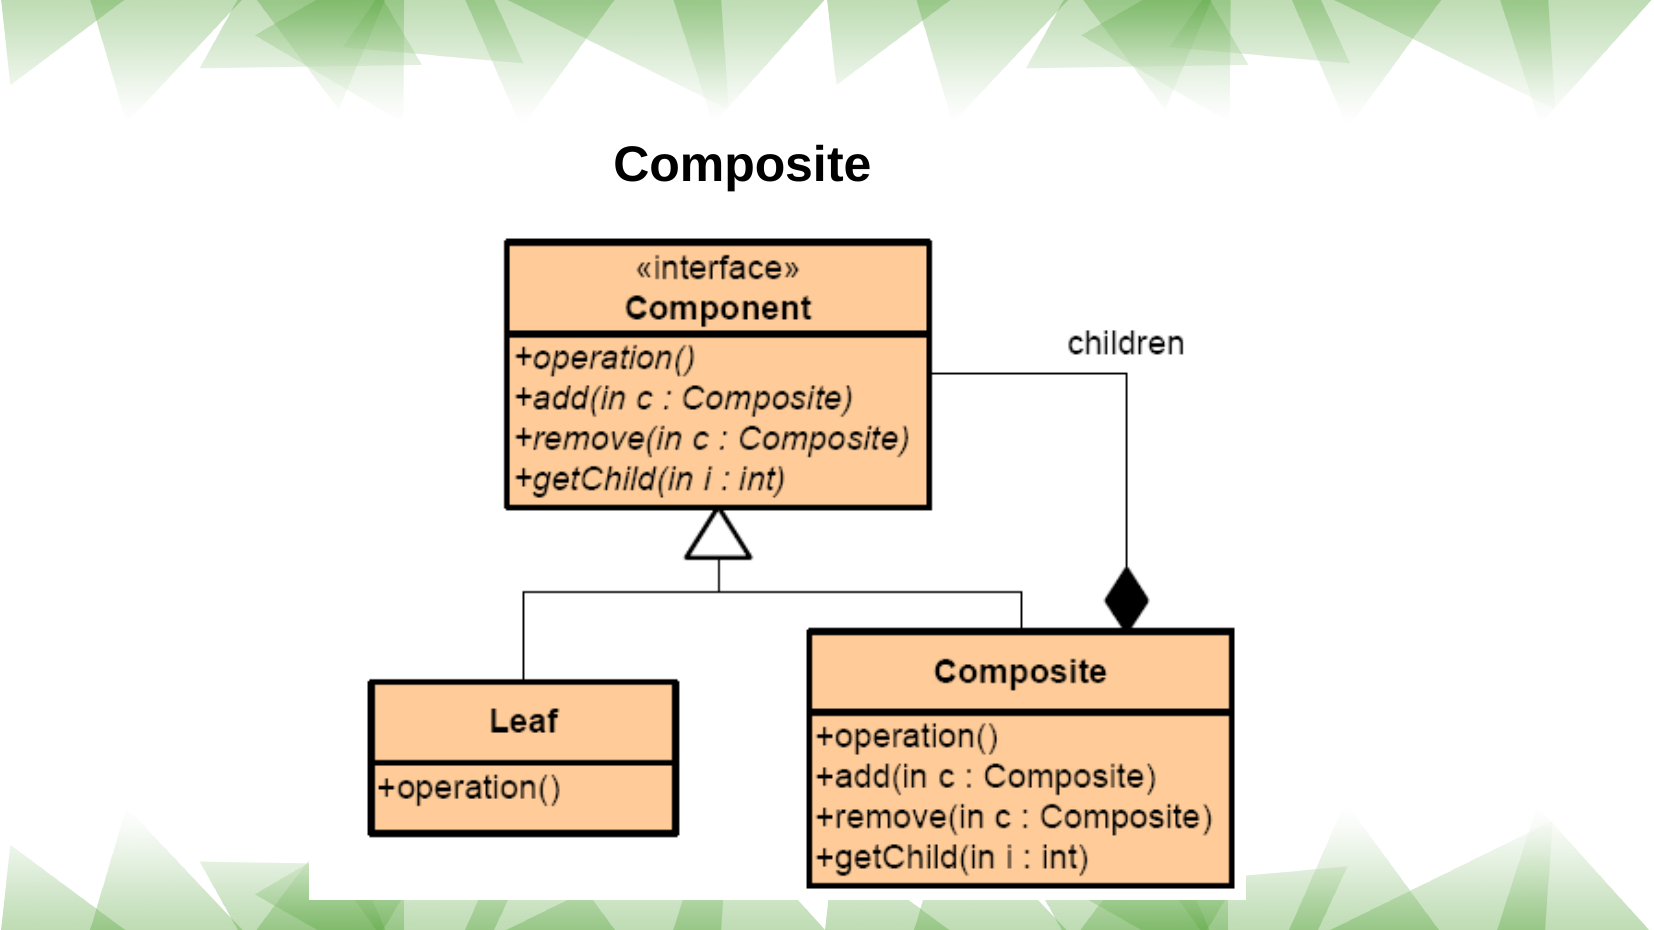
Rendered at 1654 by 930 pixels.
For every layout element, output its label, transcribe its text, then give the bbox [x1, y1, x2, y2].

picture [0, 228, 1651, 930]
picture [0, 0, 1653, 128]
title Composite [315, 90, 1171, 210]
